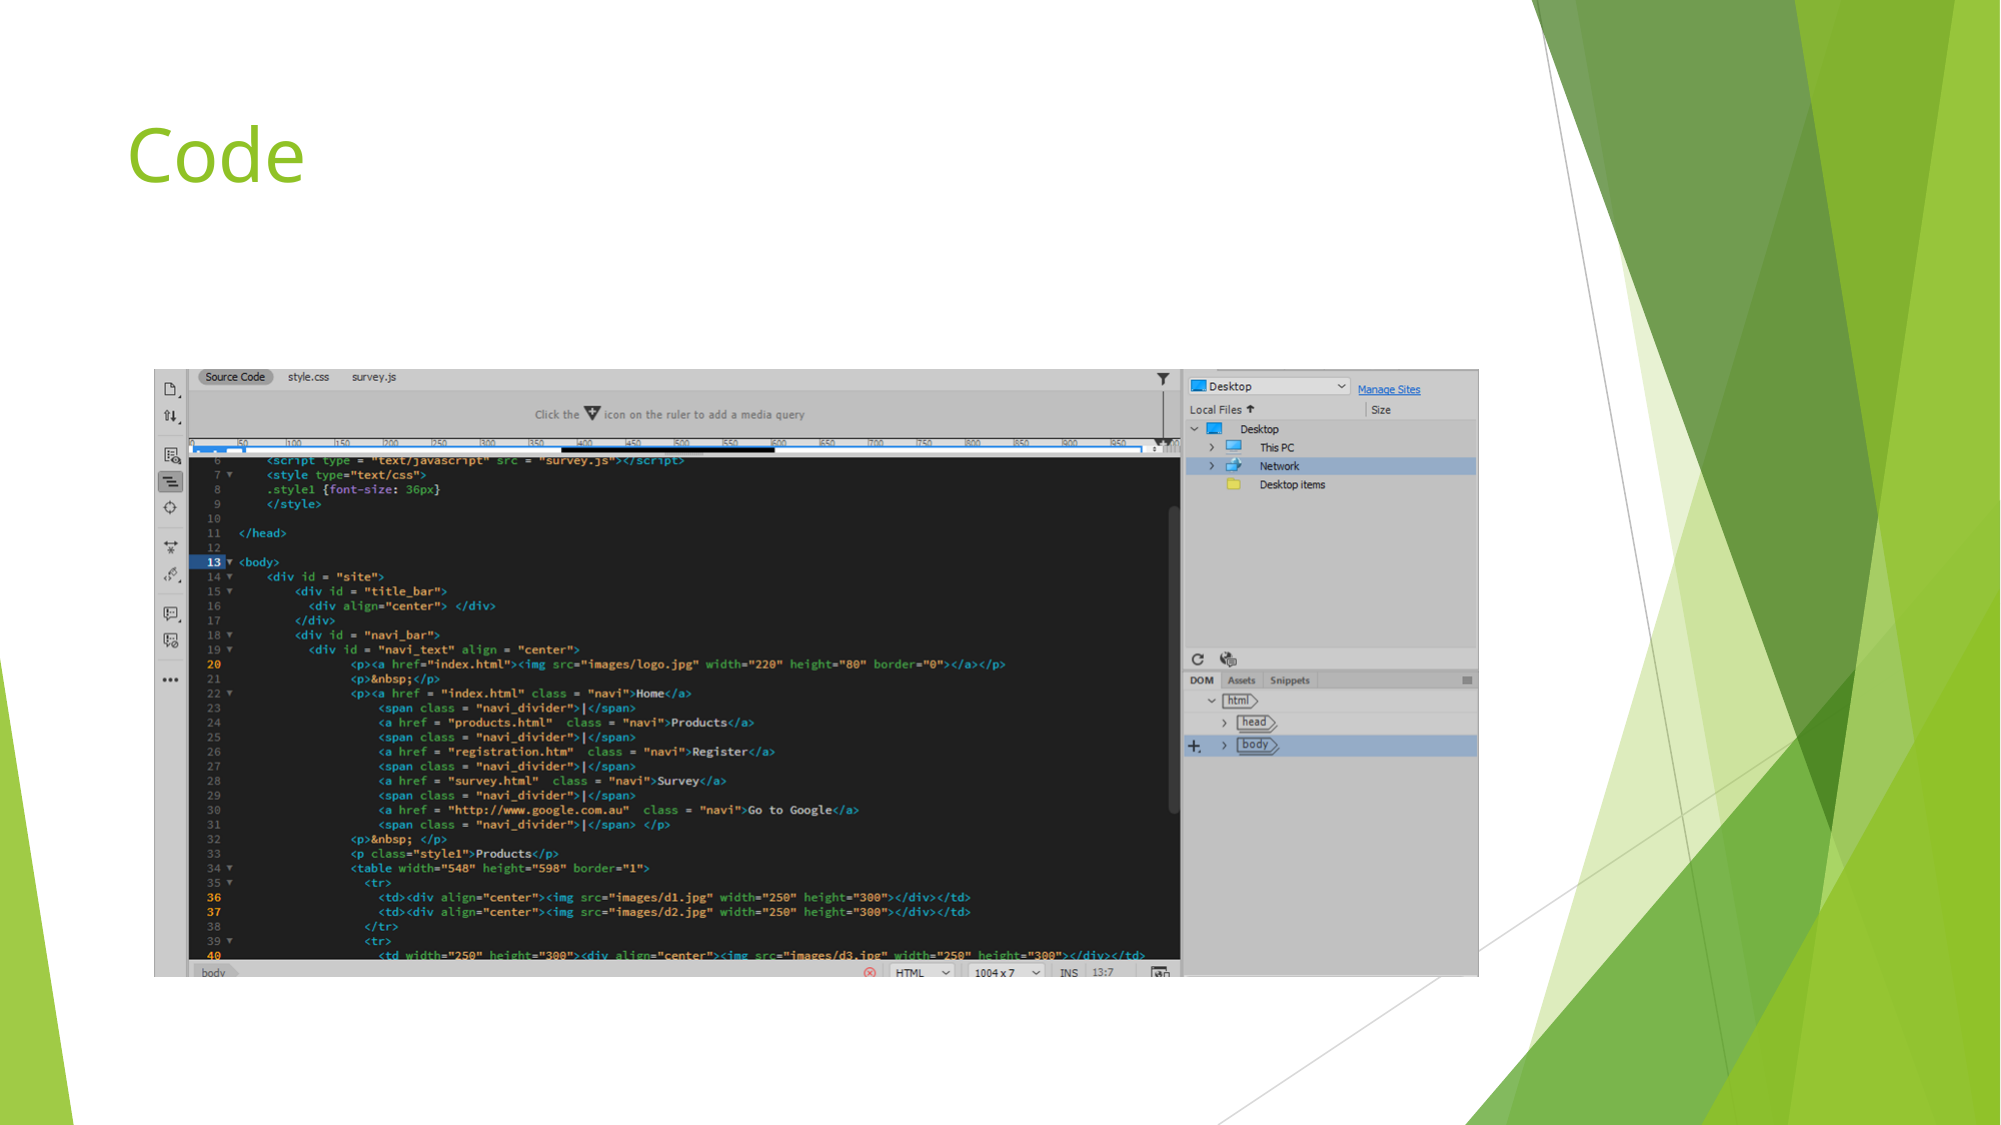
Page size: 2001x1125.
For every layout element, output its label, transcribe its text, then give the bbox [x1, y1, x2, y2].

title Code [111, 99, 1522, 317]
picture [154, 369, 1479, 977]
